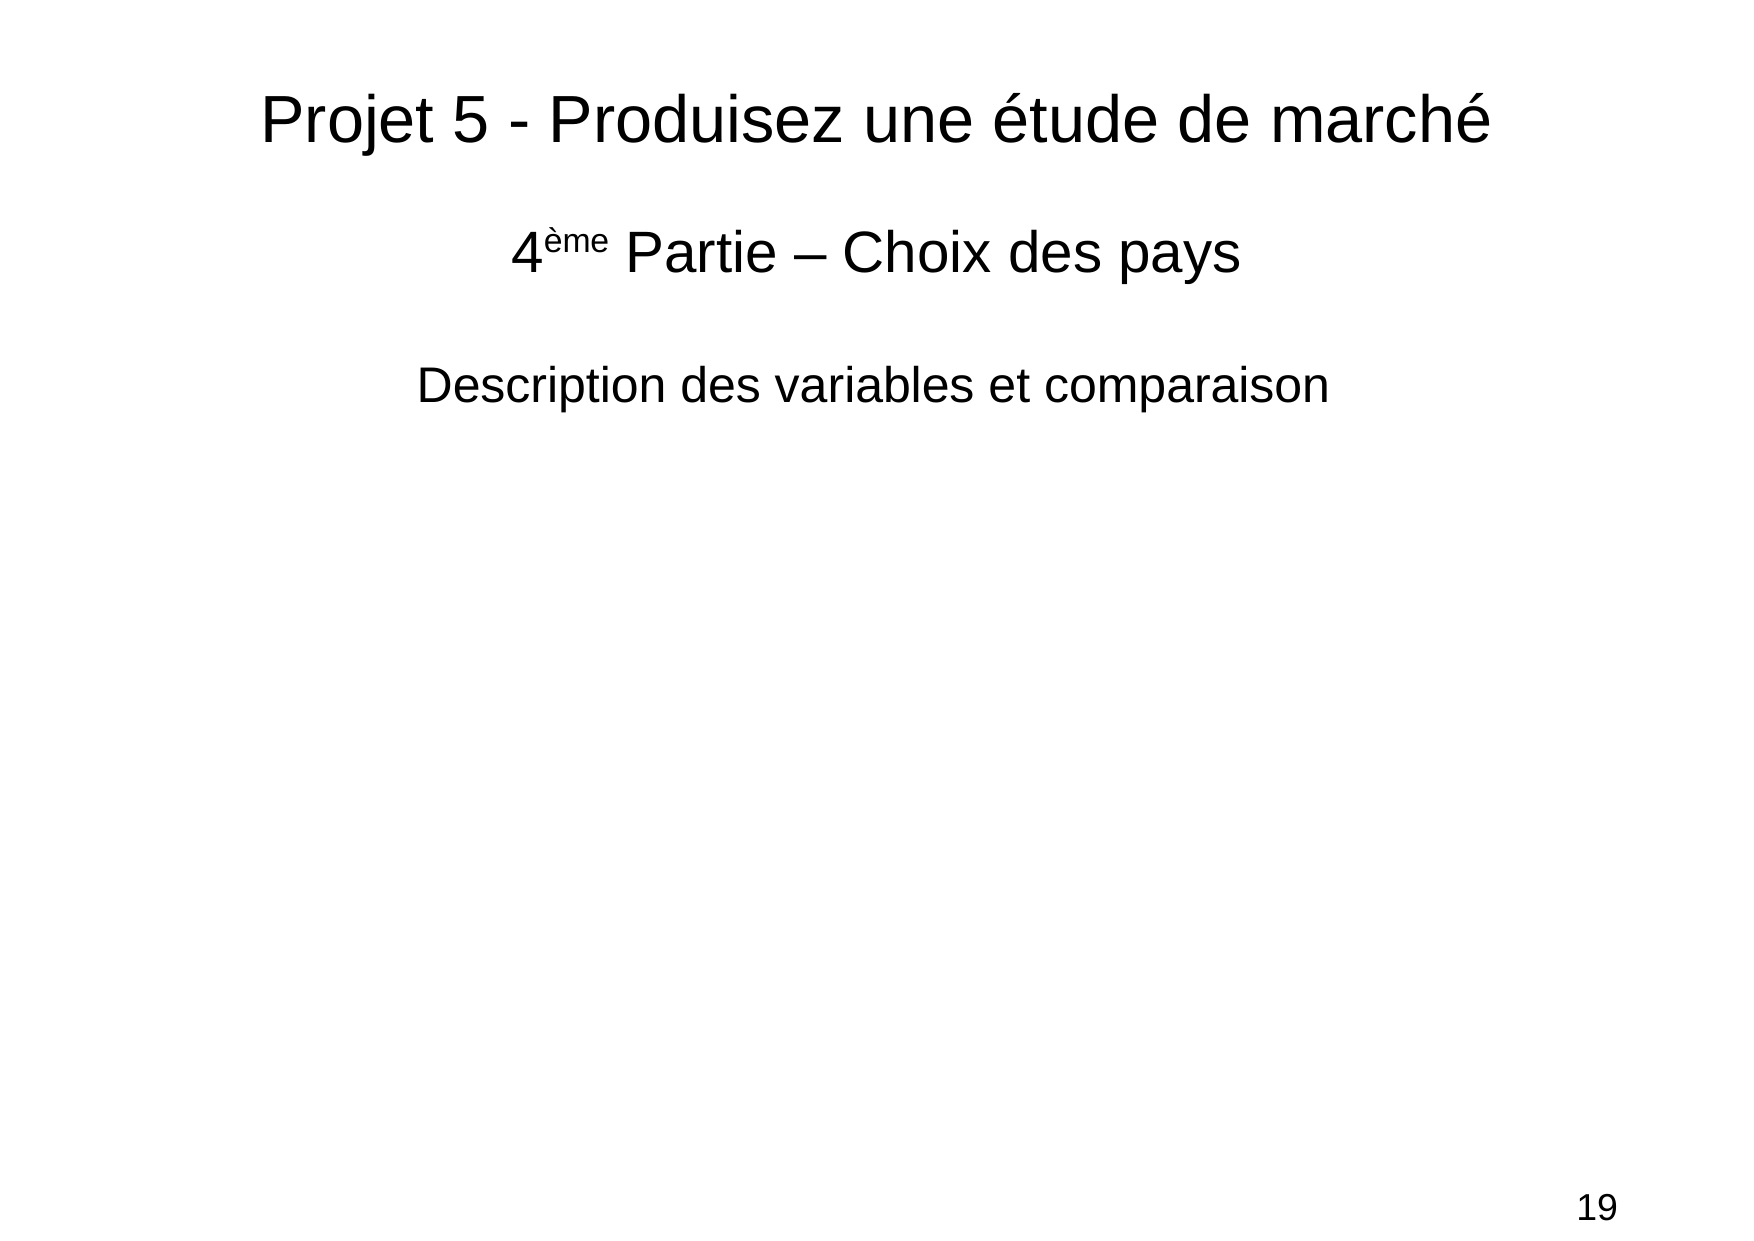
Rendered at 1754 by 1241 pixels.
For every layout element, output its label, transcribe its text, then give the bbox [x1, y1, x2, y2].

text_box <numéro> [1561, 1178, 1754, 1241]
title Projet 5 - Produisez une étude de marché [140, 48, 1614, 188]
text_box Description des variables et comparaison [105, 321, 1642, 449]
subtitle 4ème Partie – Choix des pays [140, 188, 1614, 316]
